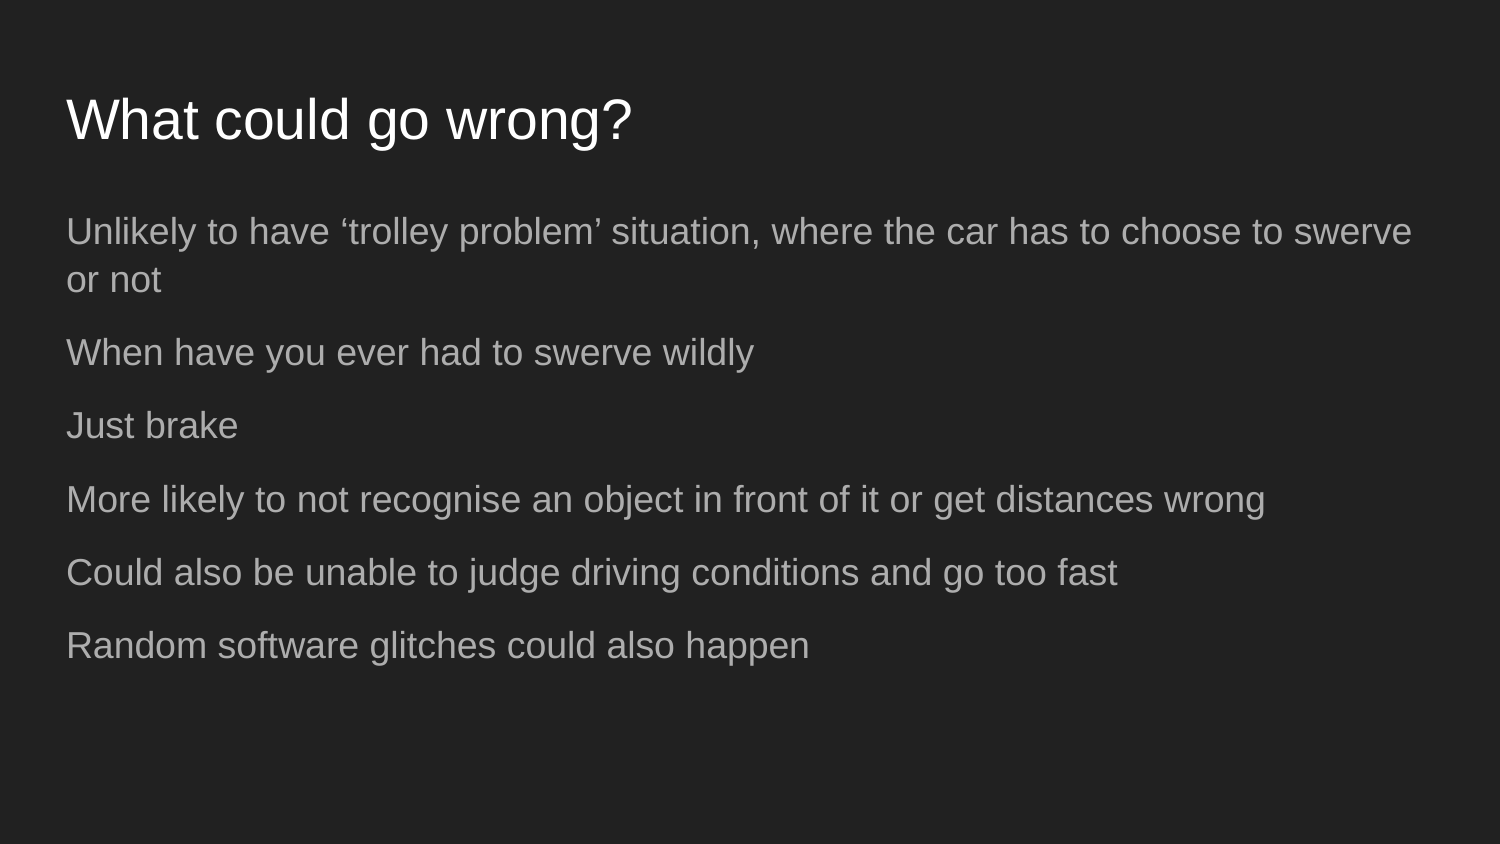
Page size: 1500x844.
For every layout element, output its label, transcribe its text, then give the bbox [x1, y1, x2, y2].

title What could go wrong? [51, 72, 1449, 167]
list Unlikely to have ‘trolley problem’ situation, where the car has to choose to swerve or not When have you ever had to swerve wildly Just brake More likely to not recognise an object in front of it or get distances wrong Could also be unable to judge driving conditions and go too fast Random software glitches could also happen [51, 189, 1449, 750]
